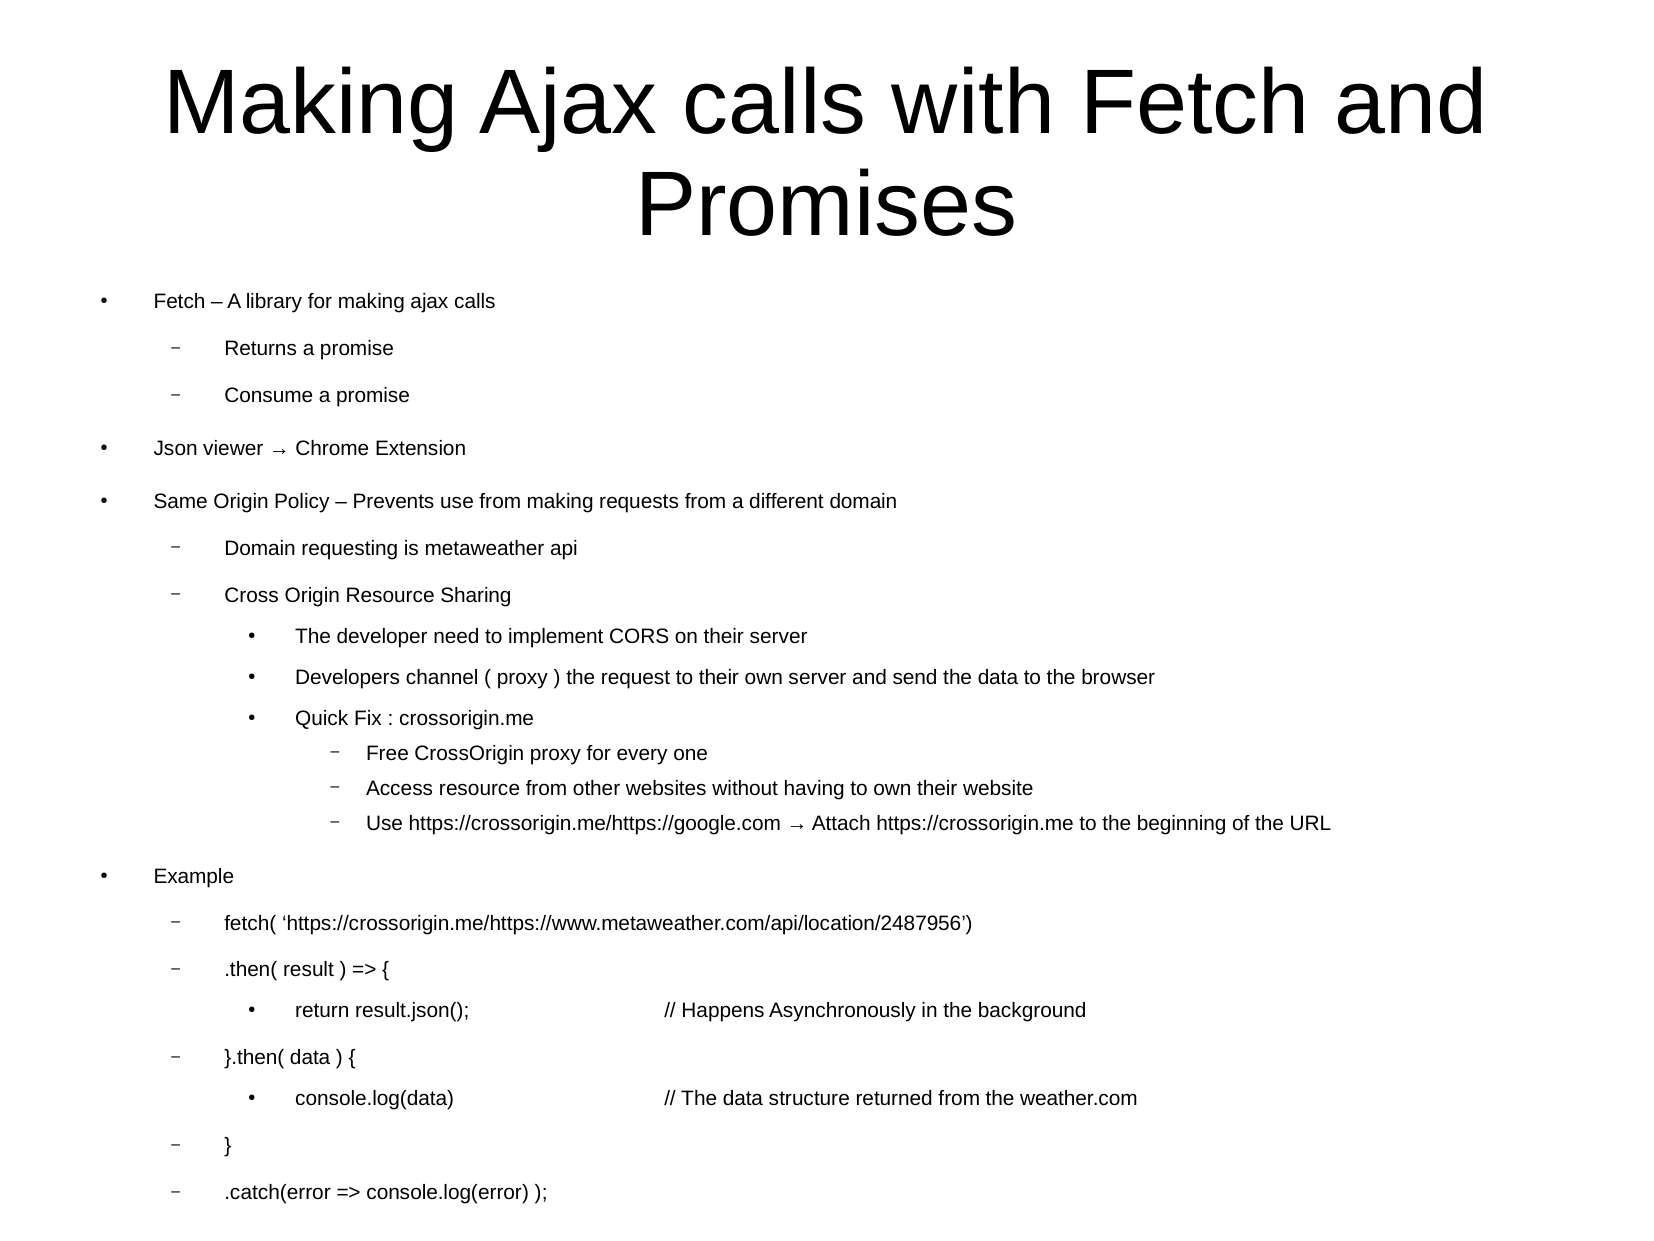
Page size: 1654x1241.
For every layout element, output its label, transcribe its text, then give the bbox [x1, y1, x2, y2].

list Fetch – A library for making ajax calls Returns a promise Consume a promise Json viewer → Chrome Extension Same Origin Policy – Prevents use from making requests from a different domain Domain requesting is metaweather api Cross Origin Resource Sharing The developer need to implement CORS on their server Developers channel ( proxy ) the request to their own server and send the data to the browser Quick Fix : crossorigin.me Free CrossOrigin proxy for every one Access resource from other websites without having to own their website Use https://crossorigin.me/https://google.com → Attach https://crossorigin.me to the beginning of the URL Example fetch( ‘https://crossorigin.me/https://www.metaweather.com/api/location/2487956’) .then( result ) => { return result.json(); // Happens Asynchronously in the background }.then( data ) { console.log(data) // The data structure returned from the weather.com } .catch(error => console.log(error) ); [82, 290, 1560, 1217]
title Making Ajax calls with Fetch and Promises [82, 49, 1571, 257]
